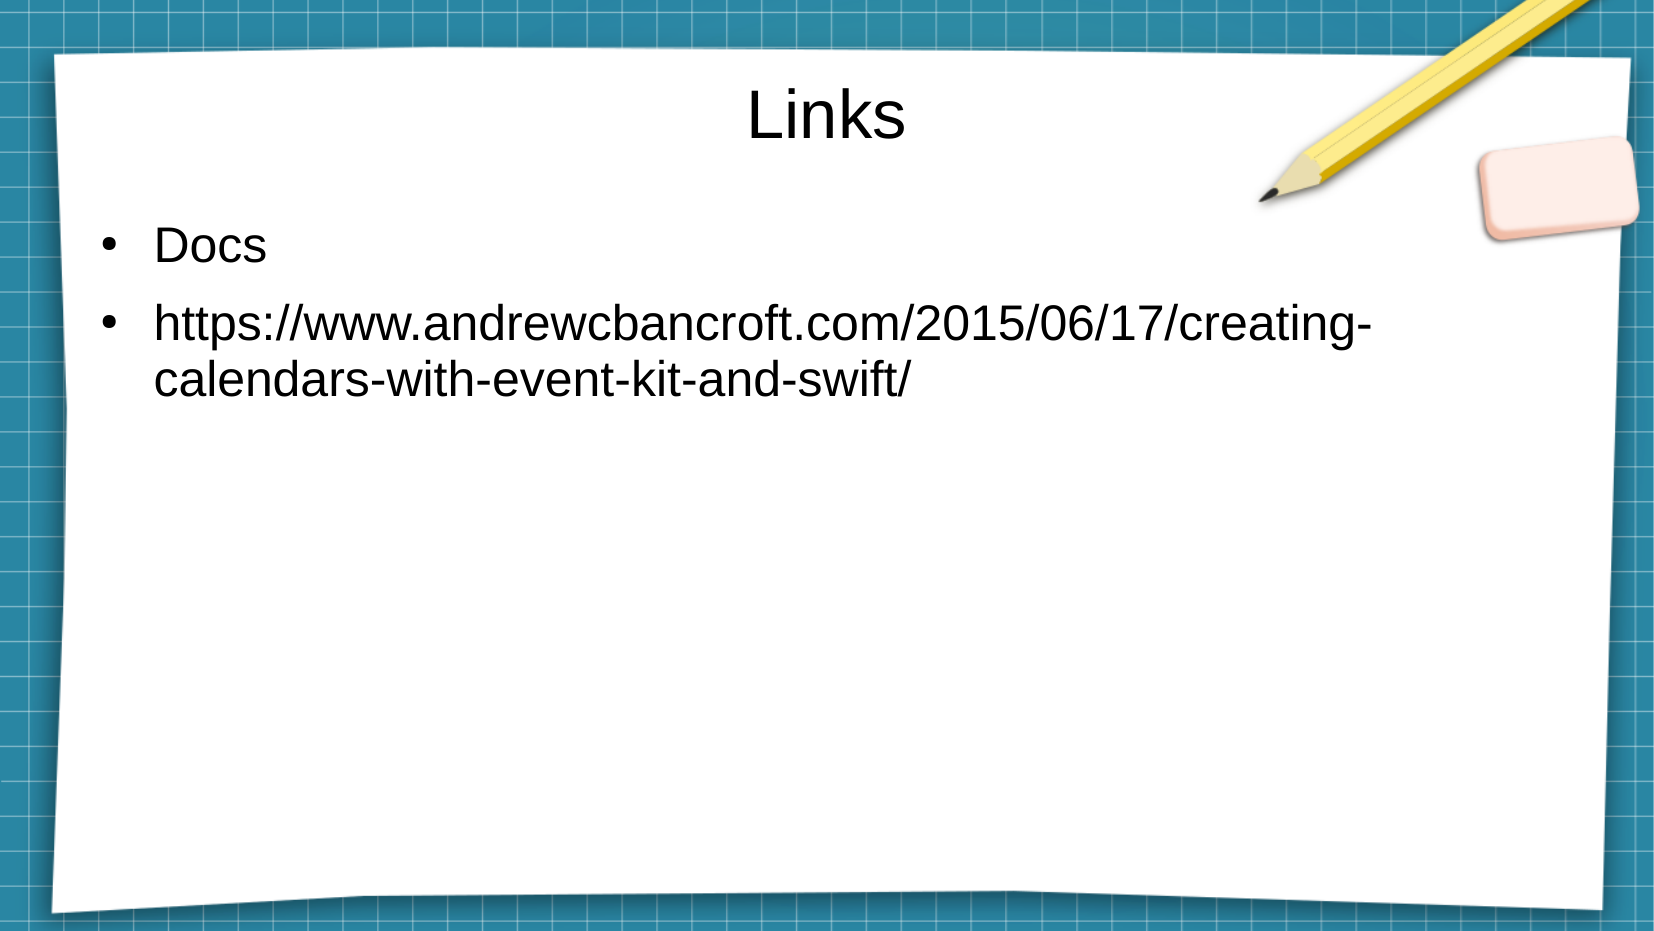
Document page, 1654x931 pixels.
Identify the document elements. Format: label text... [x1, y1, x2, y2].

title Links [82, 37, 1571, 193]
picture [0, 0, 1654, 931]
list Docs https://www.andrewcbancroft.com/2015/06/17/creating-calendars-with-event-kit-and-swift/ [82, 217, 1571, 758]
